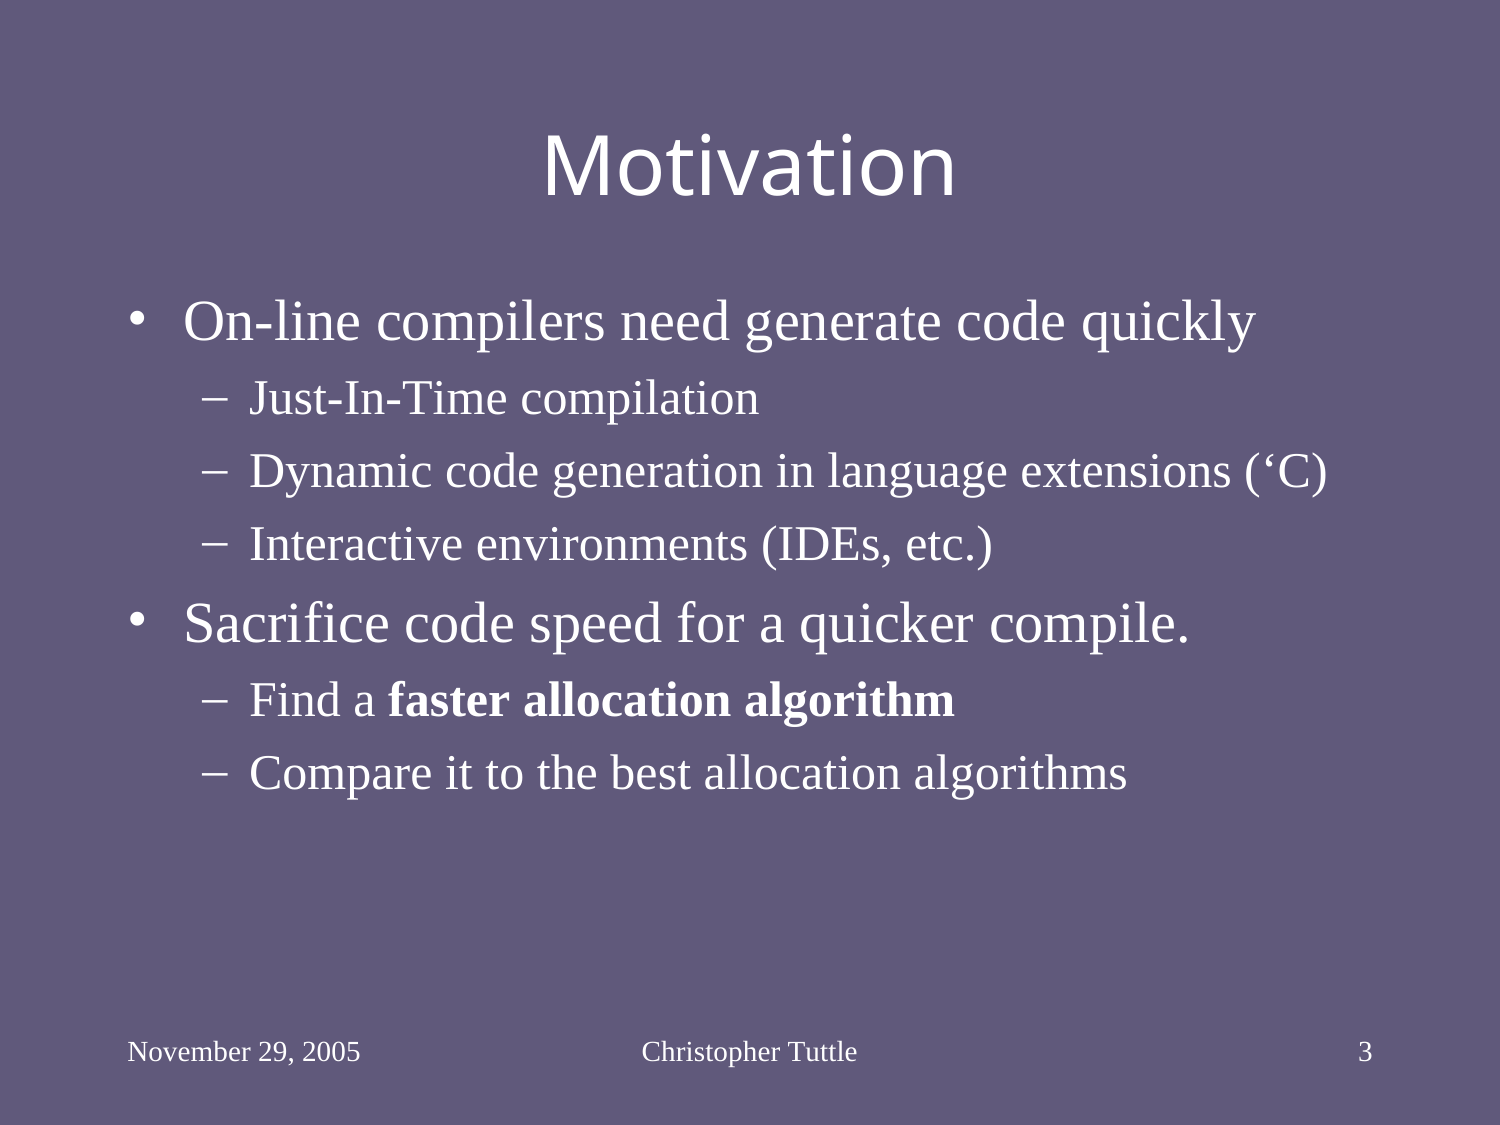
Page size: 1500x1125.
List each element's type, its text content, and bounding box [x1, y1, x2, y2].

title Motivation [112, 87, 1388, 238]
list On-line compilers need generate code quickly Just-In-Time compilation Dynamic code generation in language extensions (‘C) Interactive environments (IDEs, etc.) Sacrifice code speed for a quicker compile. Find a faster allocation algorithm Compare it to the best allocation algorithms [112, 275, 1388, 1000]
